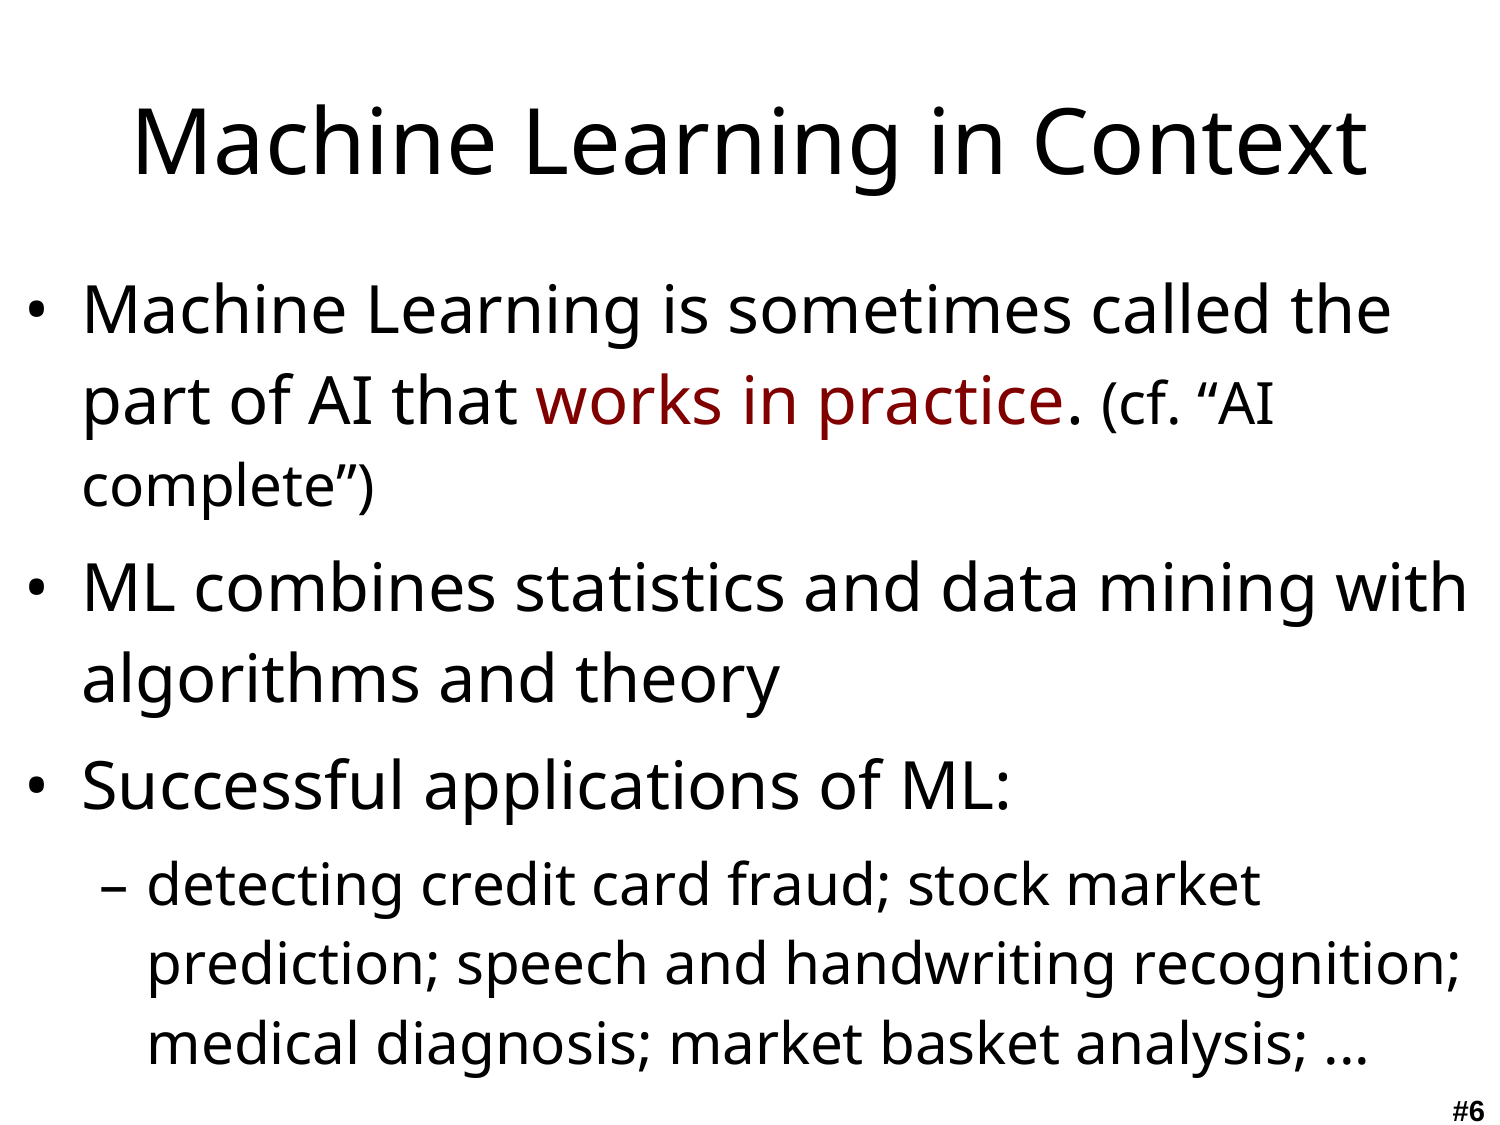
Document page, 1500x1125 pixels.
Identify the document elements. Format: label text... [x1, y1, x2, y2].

title Machine Learning in Context [24, 45, 1476, 233]
list Machine Learning is sometimes called the part of AI that works in practice. (cf. “AI complete”) ML combines statistics and data mining with algorithms and theory Successful applications of ML: detecting credit card fraud; stock market prediction; speech and handwriting recognition; medical diagnosis; market basket analysis; ... [24, 262, 1476, 1006]
